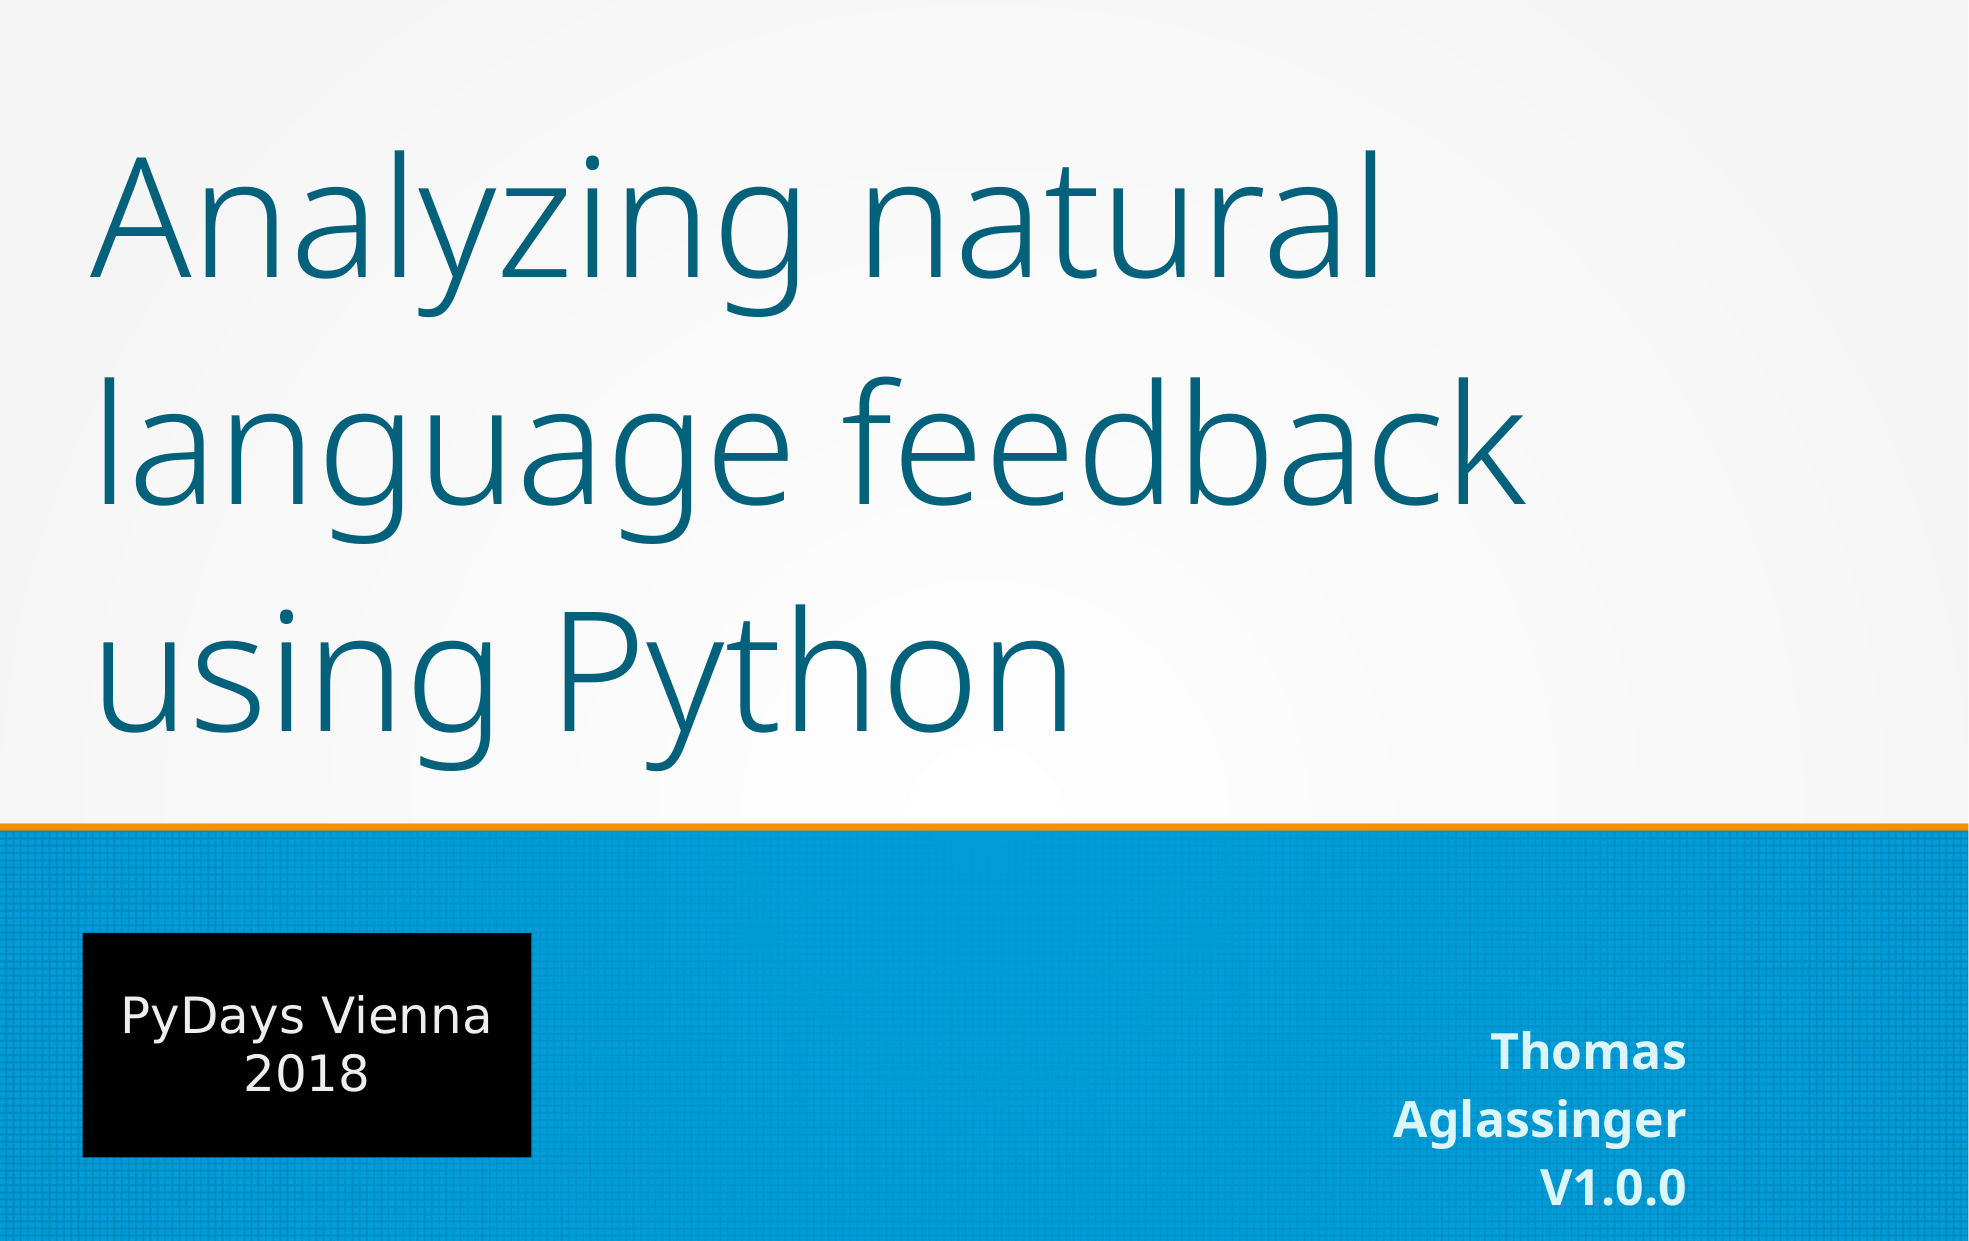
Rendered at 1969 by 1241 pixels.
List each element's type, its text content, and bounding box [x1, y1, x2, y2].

subtitle Thomas Aglassinger V1.0.0 [1393, 1015, 1882, 1146]
title Analyzing natural language feedback using Python [90, 49, 1862, 781]
picture [0, 0, 1969, 830]
text_box PyDays Vienna 2018 [82, 933, 532, 1158]
